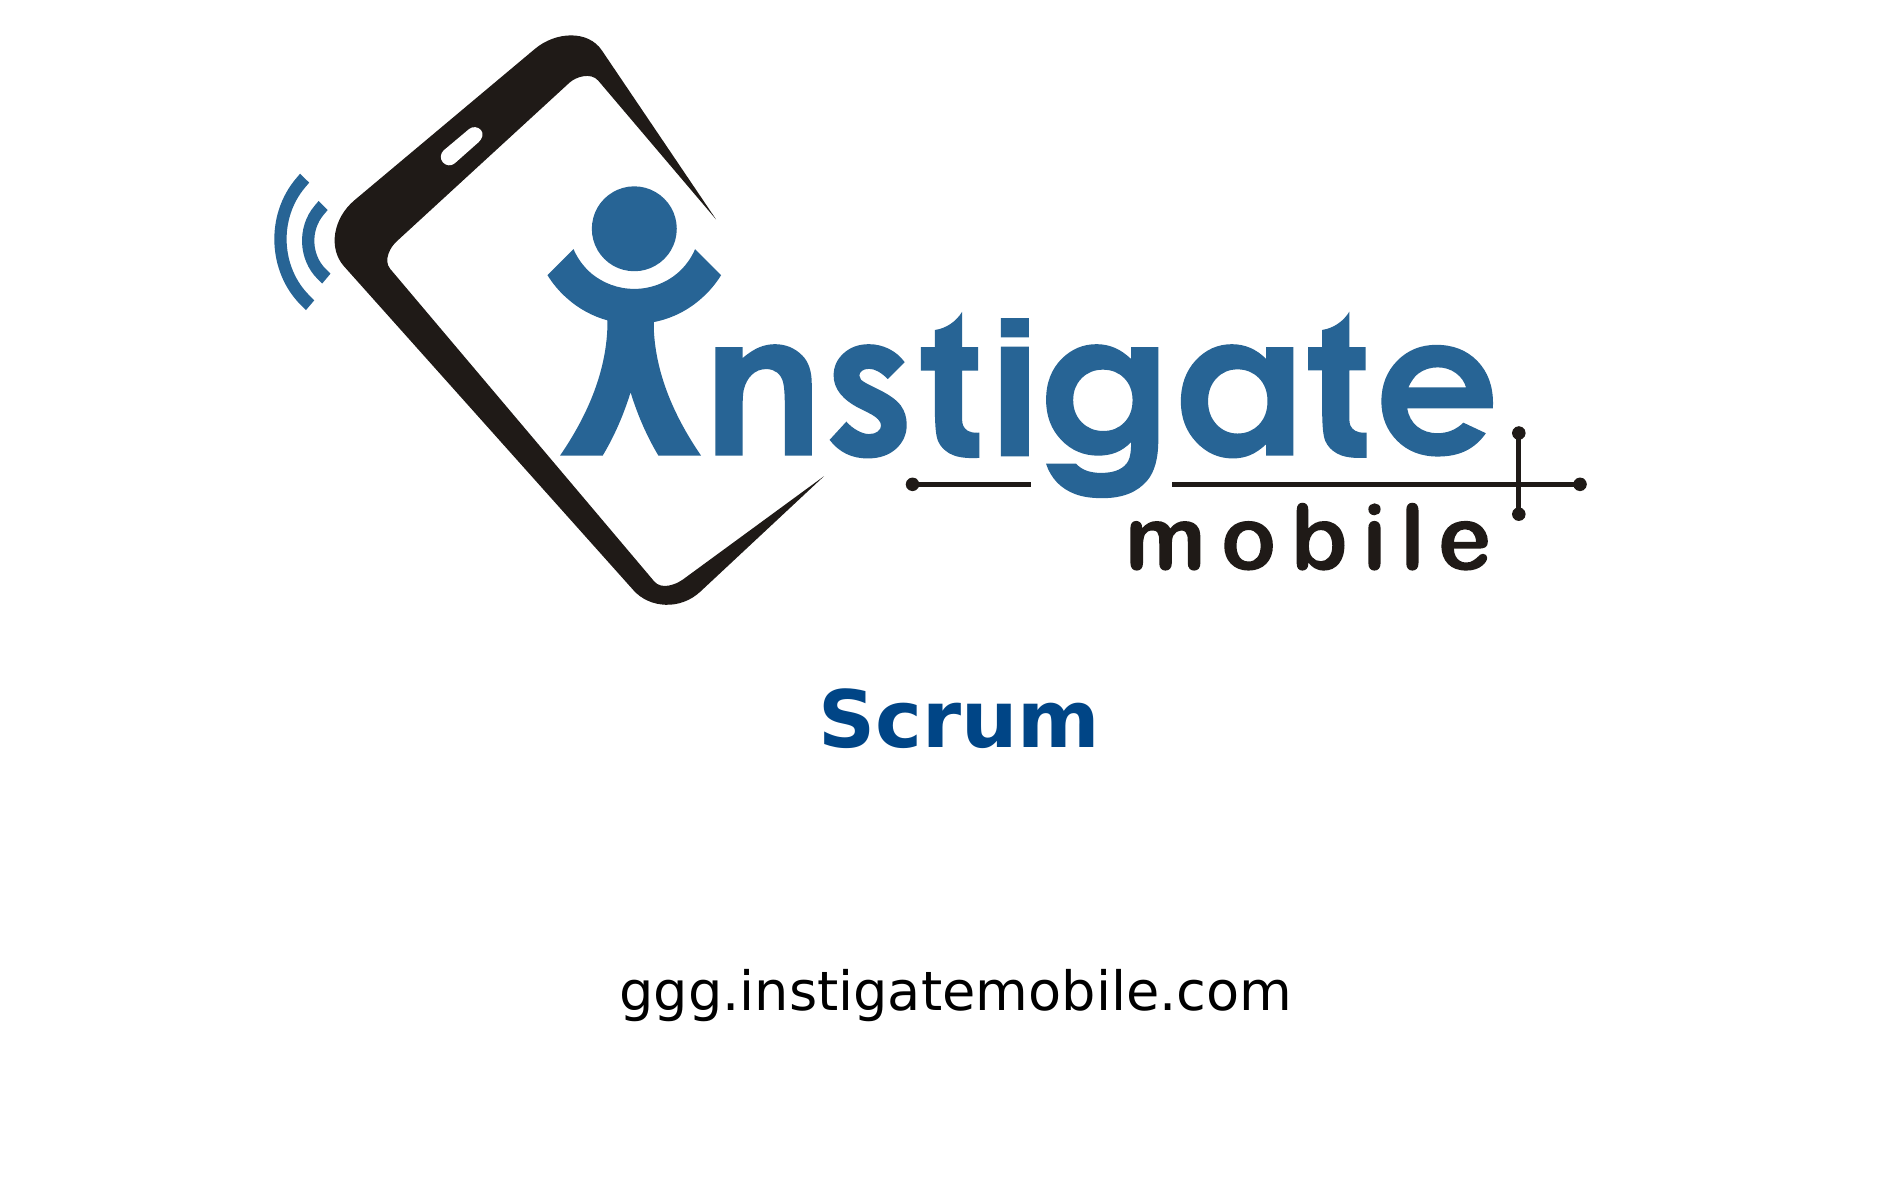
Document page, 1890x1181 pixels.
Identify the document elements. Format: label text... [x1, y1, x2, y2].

subtitle ggg.instigatemobile.com [487, 862, 1426, 1125]
title Scrum [156, 637, 1763, 822]
